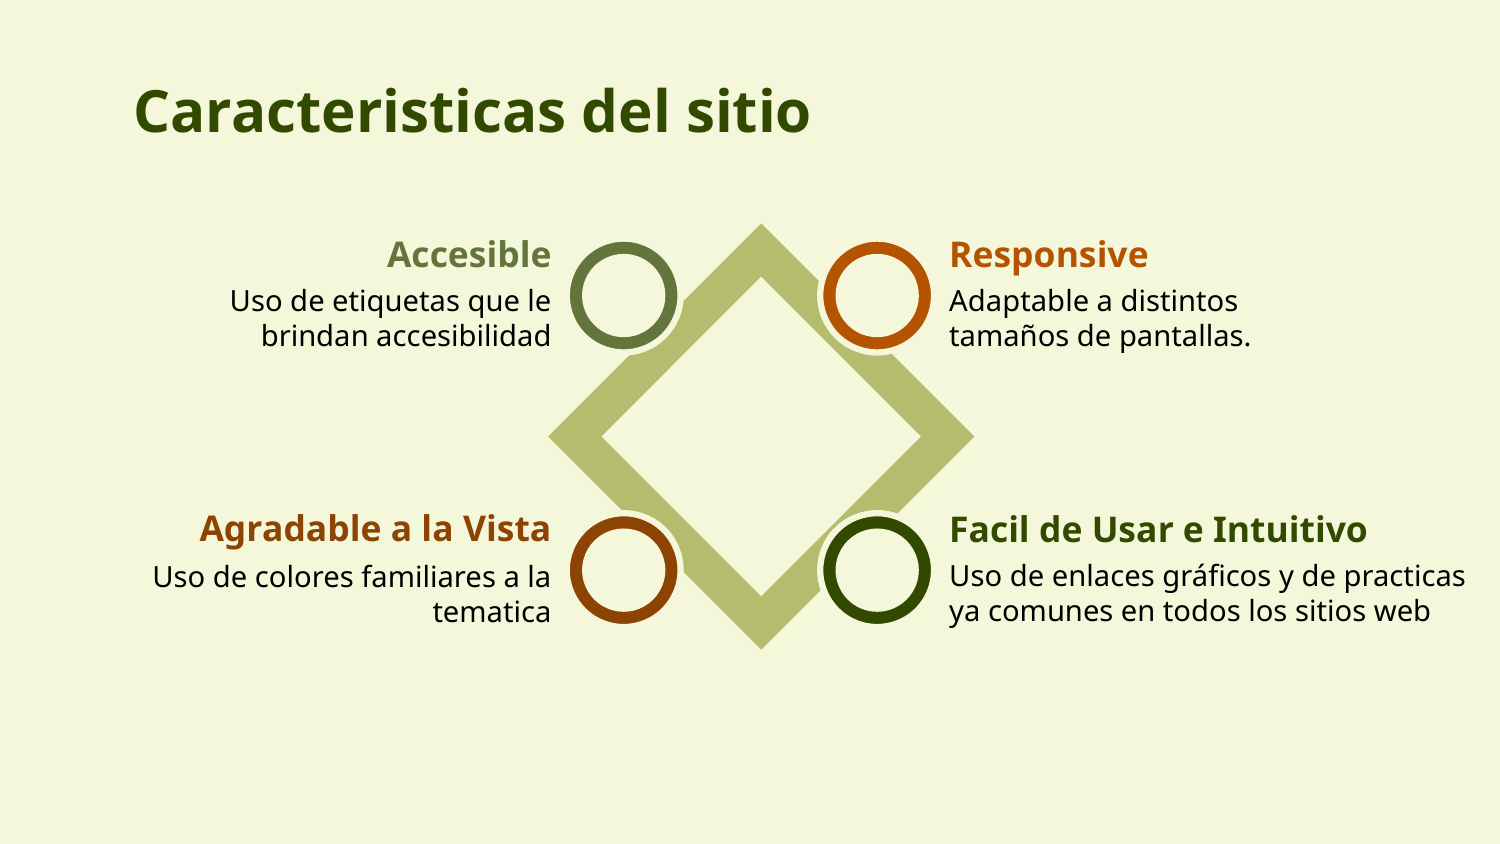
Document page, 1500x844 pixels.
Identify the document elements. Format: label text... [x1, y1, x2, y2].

text_box Agradable a la Vista [118, 490, 567, 568]
text_box Facil de Usar e Intuitivo [934, 491, 1500, 569]
text_box Adaptable a distintos tamaños de pantallas. [934, 295, 1326, 374]
text_box Uso de enlaces gráficos y de practicas ya comunes en todos los sitios web [934, 569, 1500, 649]
text_box Accesible [175, 217, 567, 295]
text_box [548, 223, 975, 650]
title Caracteristicas del sitio [118, 59, 1382, 156]
text_box Uso de etiquetas que le brindan accesibilidad [175, 295, 567, 374]
text_box Responsive [934, 217, 1326, 295]
text_box Uso de colores familiares a la tematica [118, 568, 567, 650]
